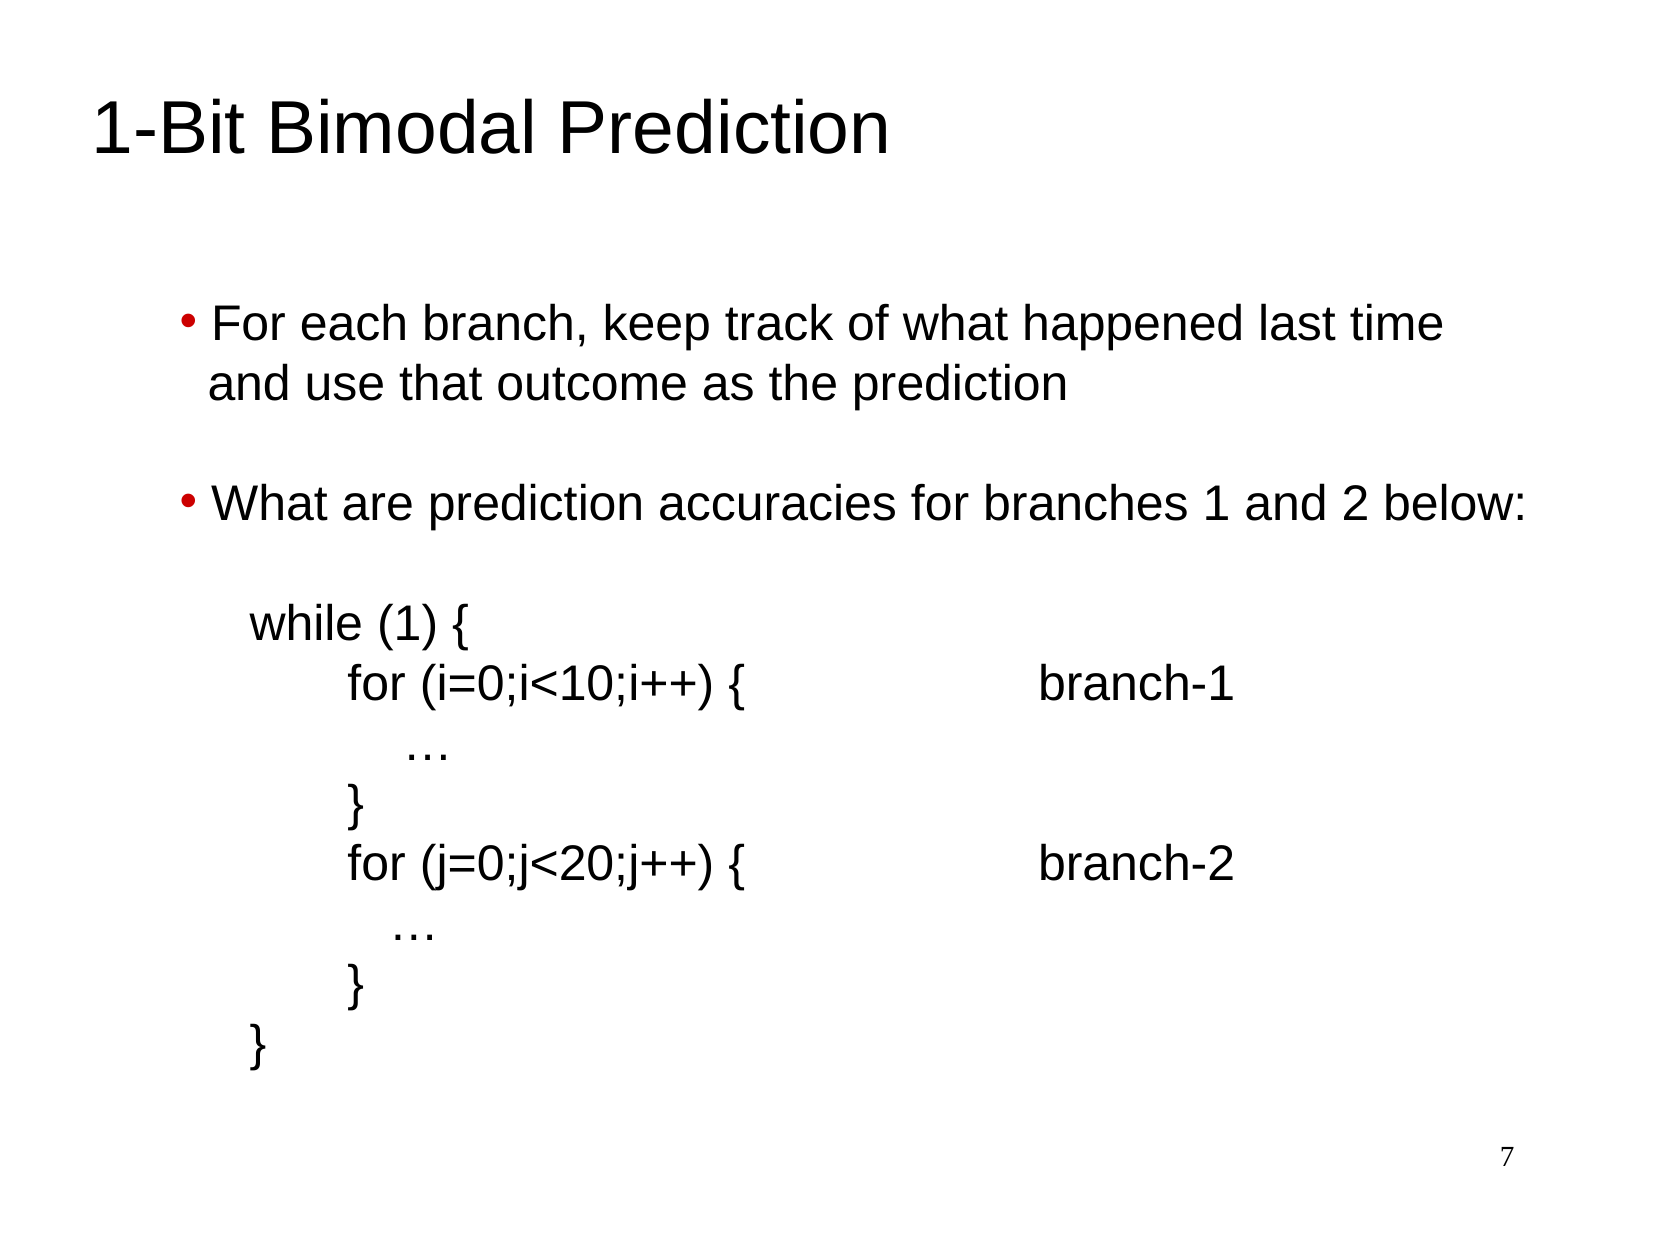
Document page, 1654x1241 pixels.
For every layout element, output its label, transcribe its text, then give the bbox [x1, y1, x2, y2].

text_box 1-Bit Bimodal Prediction [76, 71, 908, 177]
text_box For each branch, keep track of what happened last time and use that outcome as the prediction What are prediction accuracies for branches 1 and 2 below: while (1) { for (i=0;i<10;i++) { branch-1 … } for (j=0;j<20;j++) { branch-2 … } } [164, 282, 1544, 1079]
text_box <number> [1184, 1129, 1530, 1213]
